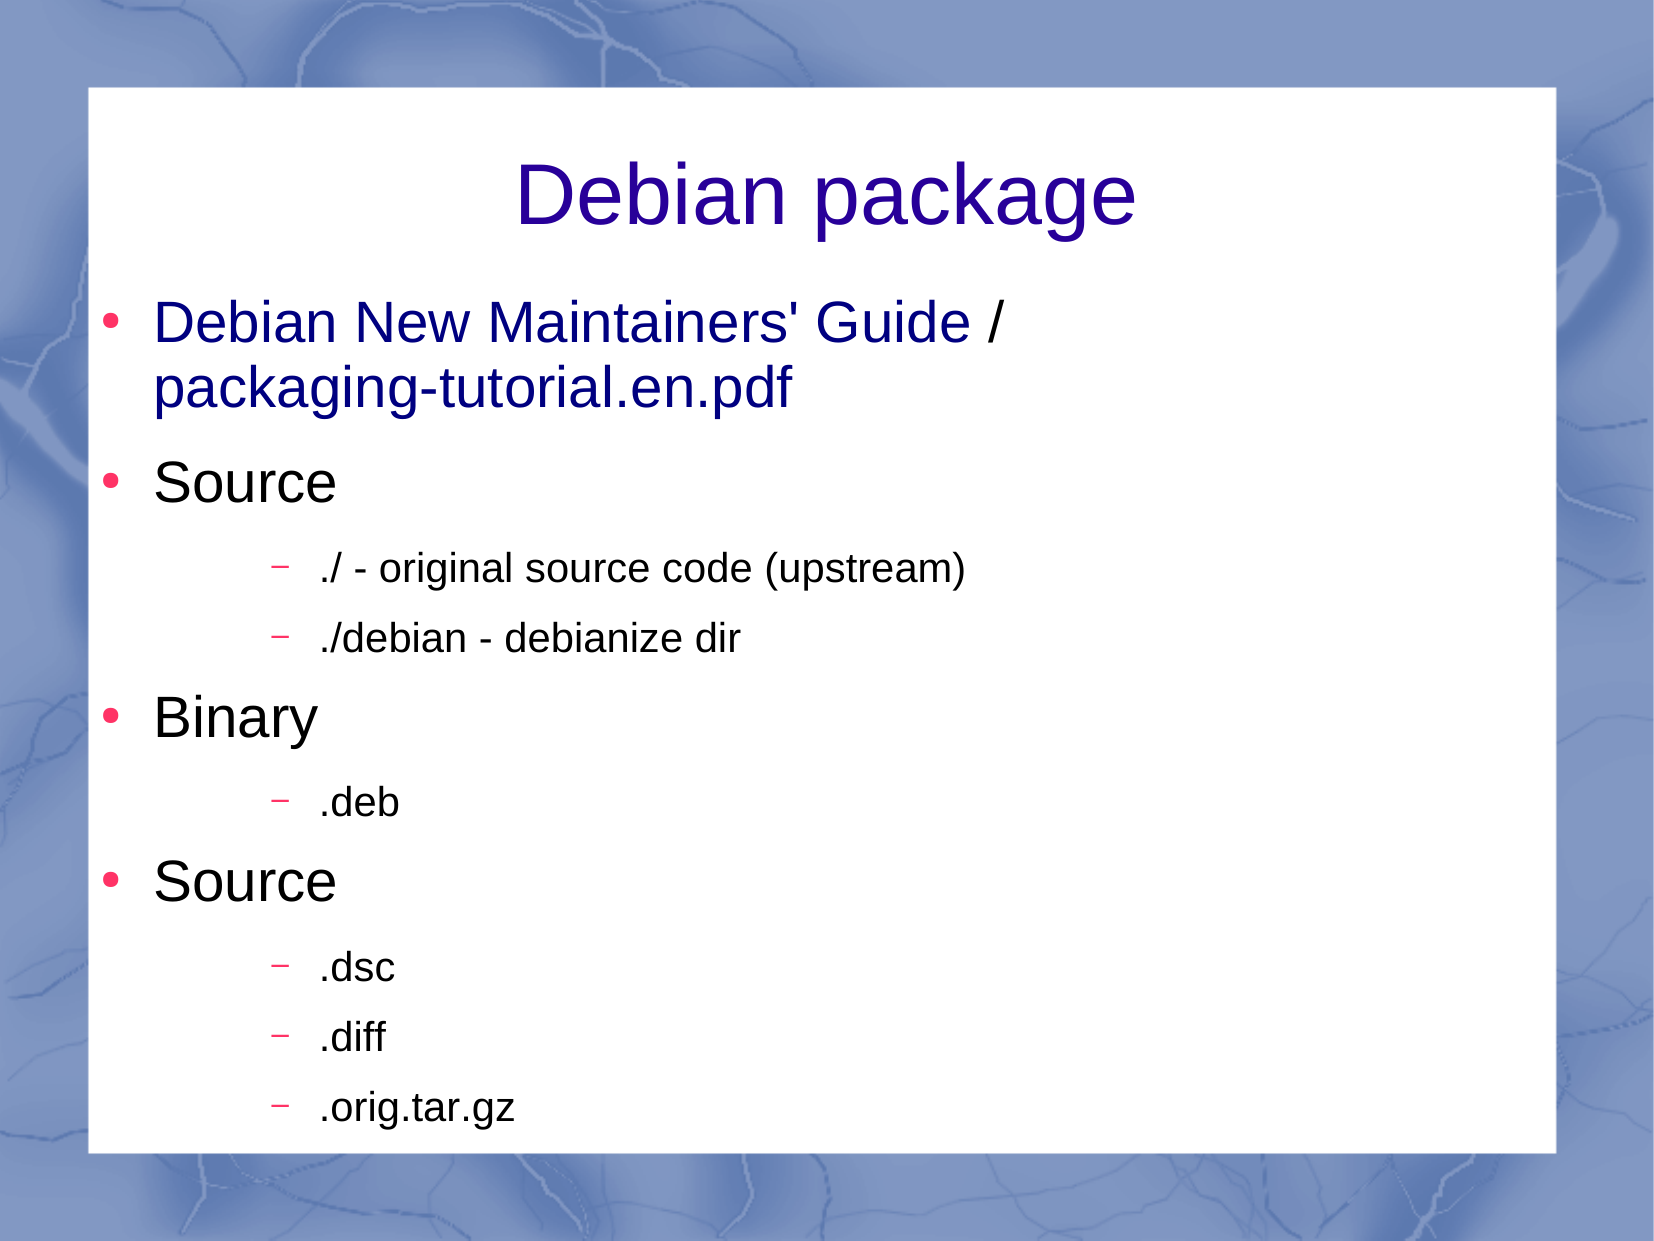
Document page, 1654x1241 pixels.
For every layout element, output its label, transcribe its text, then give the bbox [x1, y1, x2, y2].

list Debian New Maintainers' Guide / packaging-tutorial.en.pdf Source ./ - original source code (upstream) ./debian - debianize dir Binary .deb Source .dsc .diff .orig.tar.gz [82, 290, 1538, 1131]
picture [0, 0, 1654, 1241]
title Debian package [118, 90, 1536, 290]
